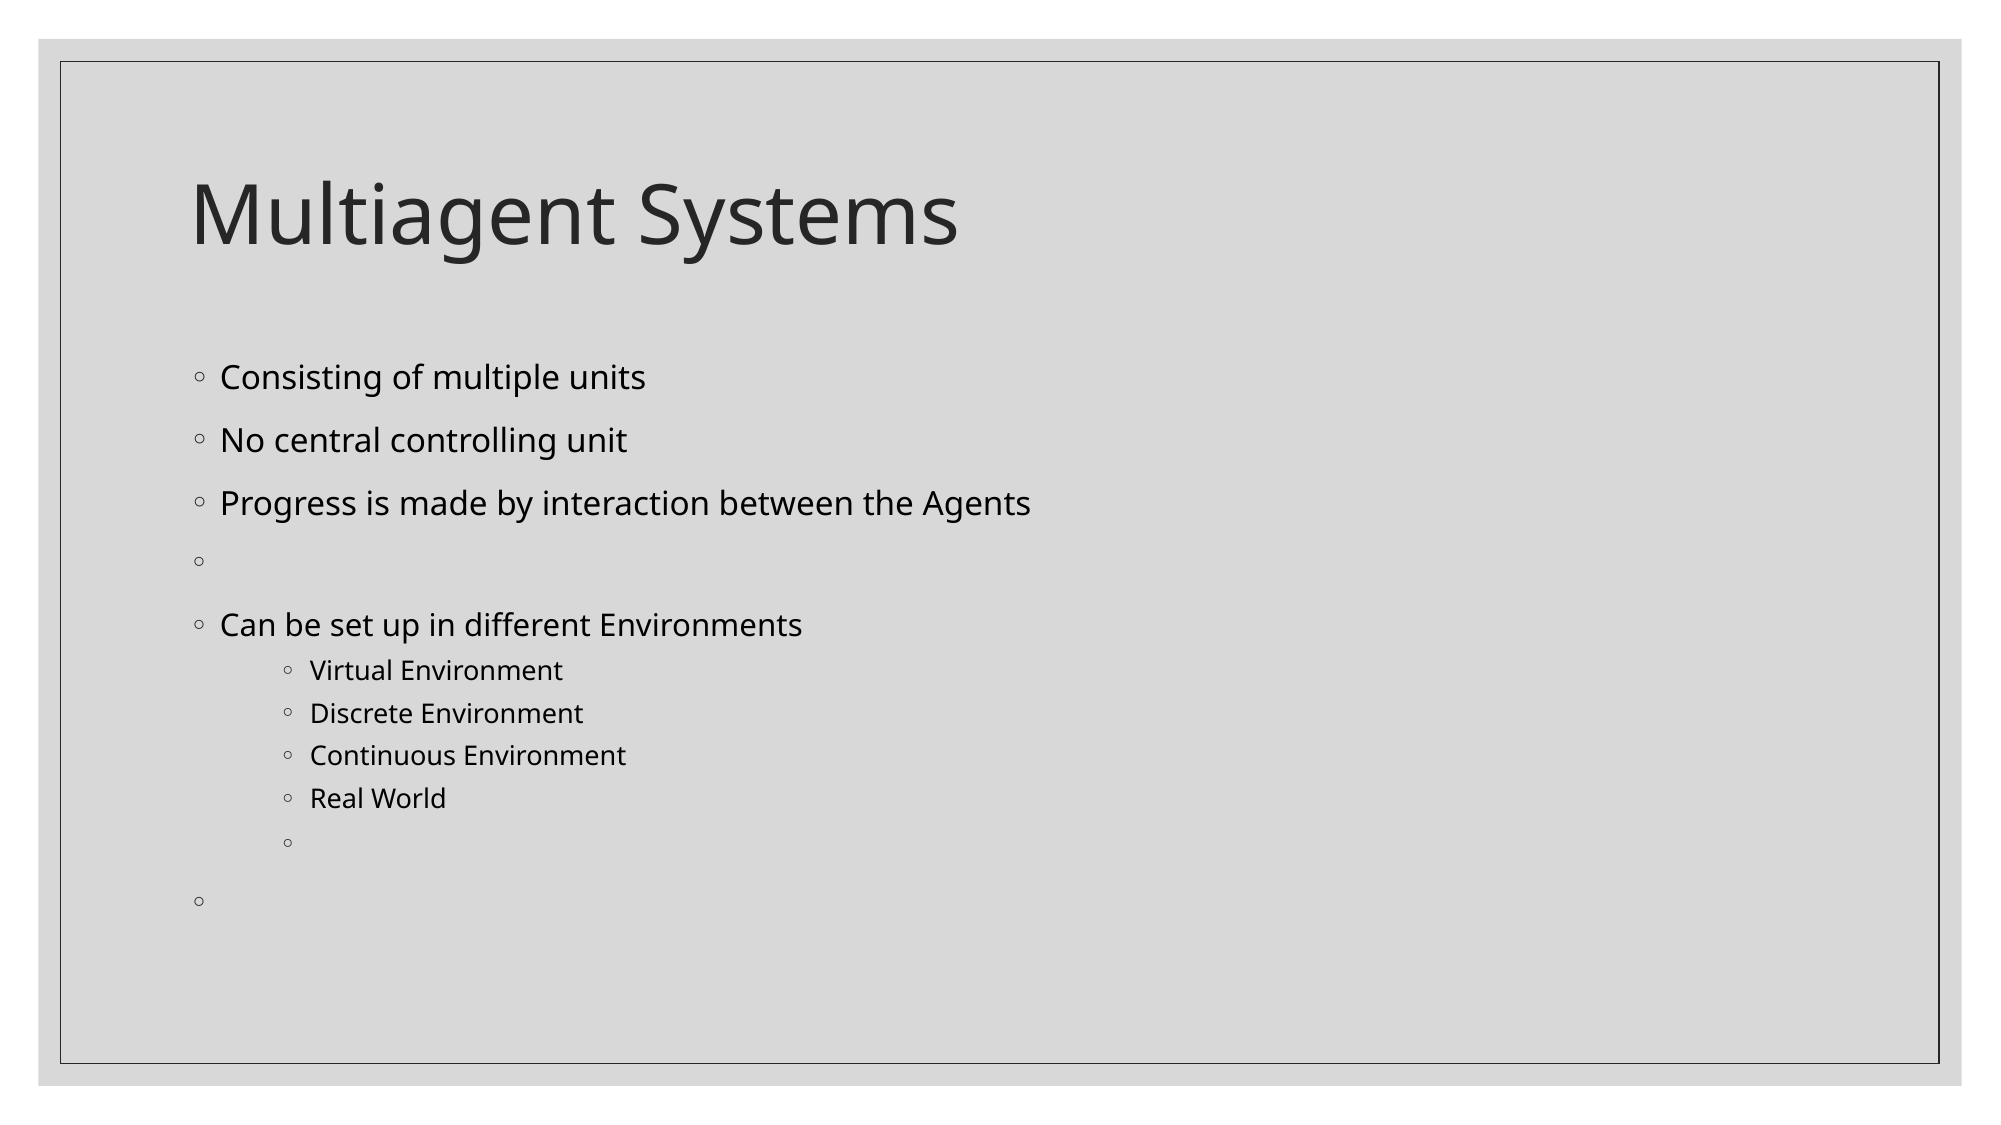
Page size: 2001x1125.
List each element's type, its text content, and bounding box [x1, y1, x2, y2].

list Consisting of multiple units No central controlling unit Progress is made by interaction between the Agents Can be set up in different Environments Virtual Environment Discrete Environment Continuous Environment Real World [174, 345, 1825, 977]
title Multiagent Systems [174, 105, 1825, 331]
